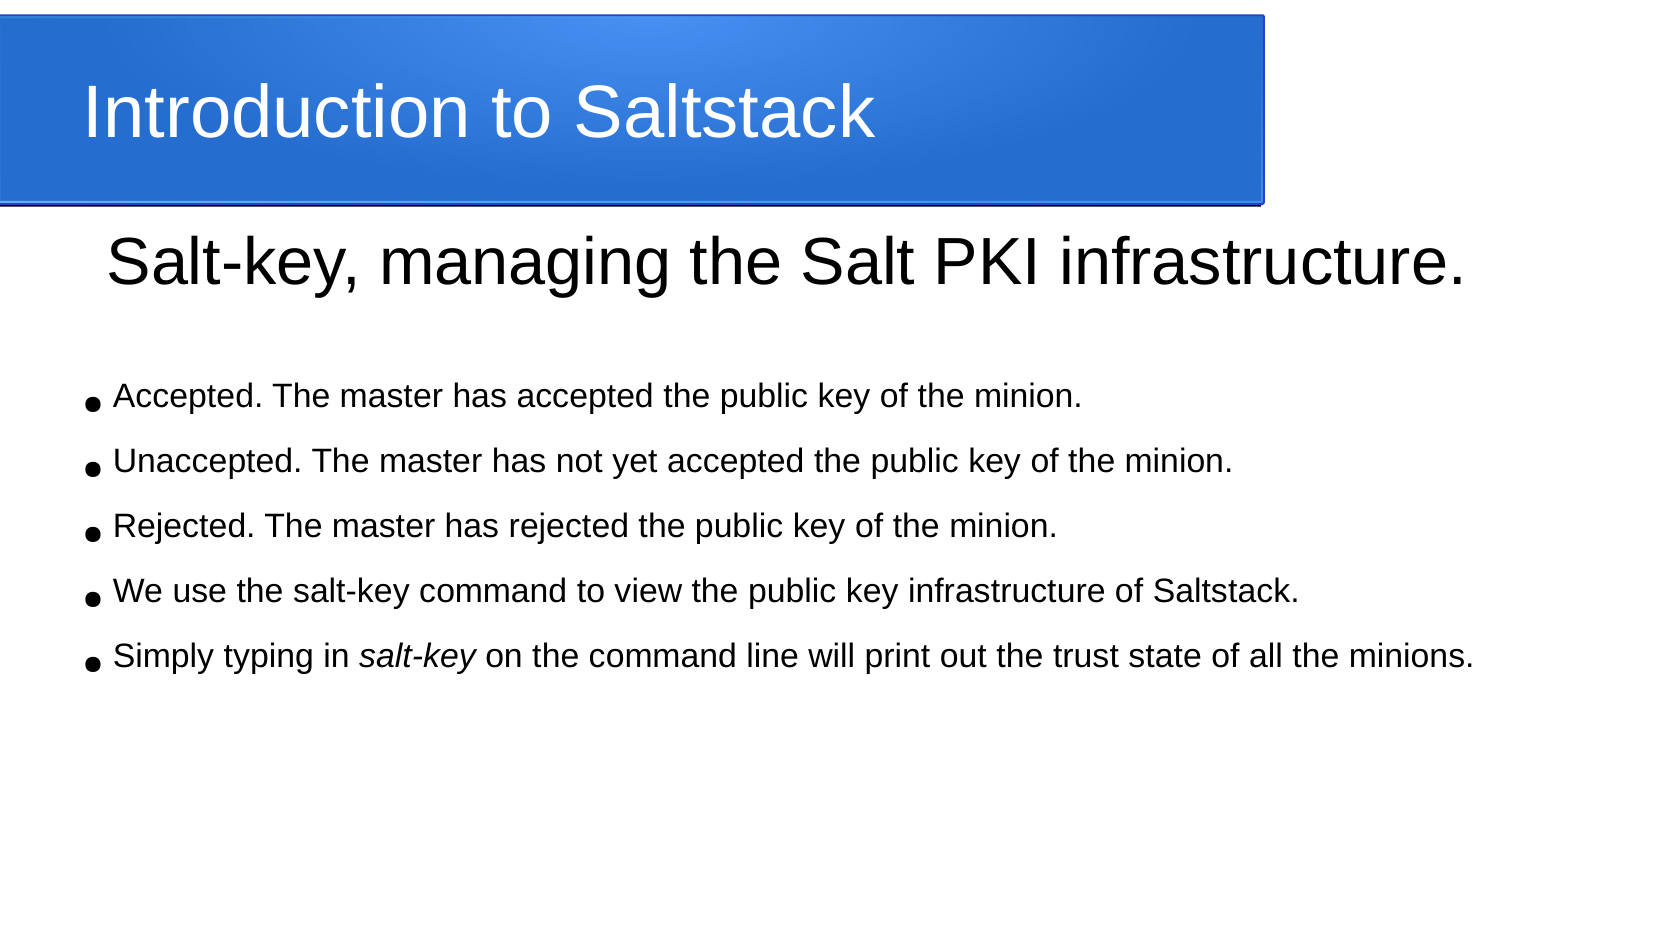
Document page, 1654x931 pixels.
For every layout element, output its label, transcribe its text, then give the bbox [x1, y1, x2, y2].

subtitle Salt-key, managing the Salt PKI infrastructure. Accepted. The master has accepted the public key of the minion. Unaccepted. The master has not yet accepted the public key of the minion. Rejected. The master has rejected the public key of the minion. We use the salt-key command to view the public key infrastructure of Saltstack. Simply typing in salt-key on the command line will print out the trust state of all the minions. [82, 224, 1571, 764]
title Introduction to Saltstack [82, 35, 1235, 189]
